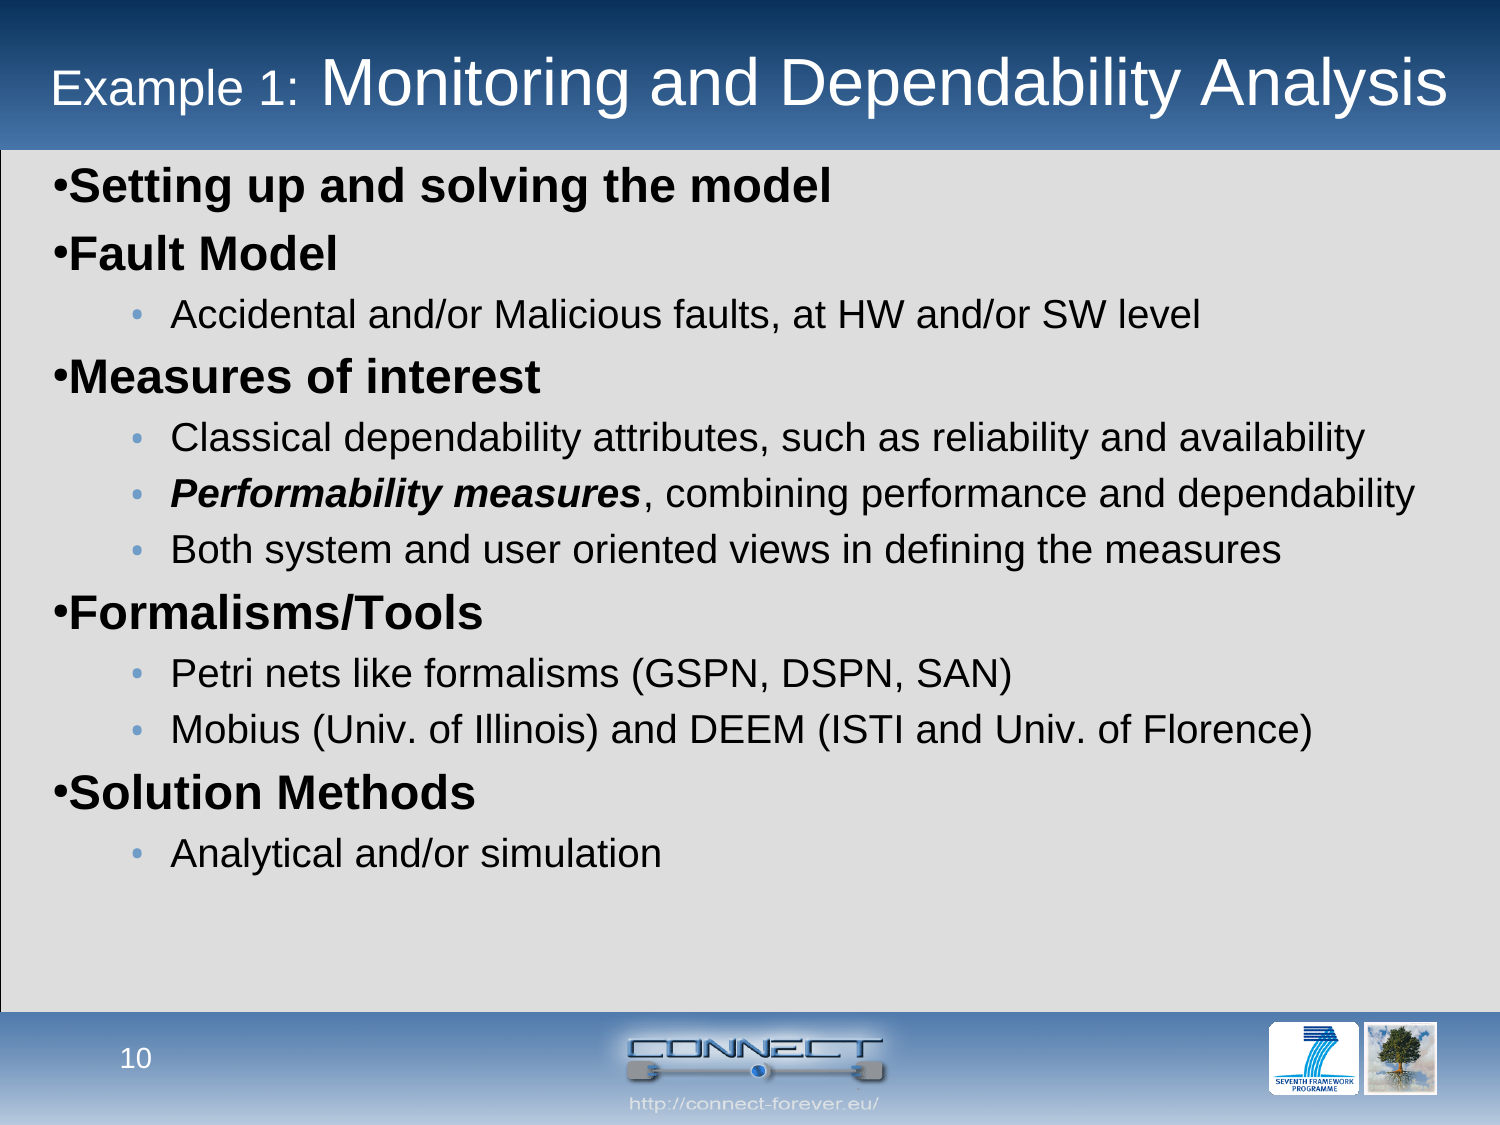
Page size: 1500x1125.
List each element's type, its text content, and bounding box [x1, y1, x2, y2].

title Example 1: Monitoring and Dependability Analysis [0, 1, 1500, 158]
text_box Setting up and solving the model Fault Model Accidental and/or Malicious faults, at HW and/or SW level Measures of interest Classical dependability attributes, such as reliability and availability Performability measures, combining performance and dependability Both system and user oriented views in defining the measures Formalisms/Tools Petri nets like formalisms (GSPN, DSPN, SAN) Mobius (Univ. of Illinois) and DEEM (ISTI and Univ. of Florence) Solution Methods Analytical and/or simulation [37, 149, 1463, 893]
picture [0, 1012, 1500, 1125]
